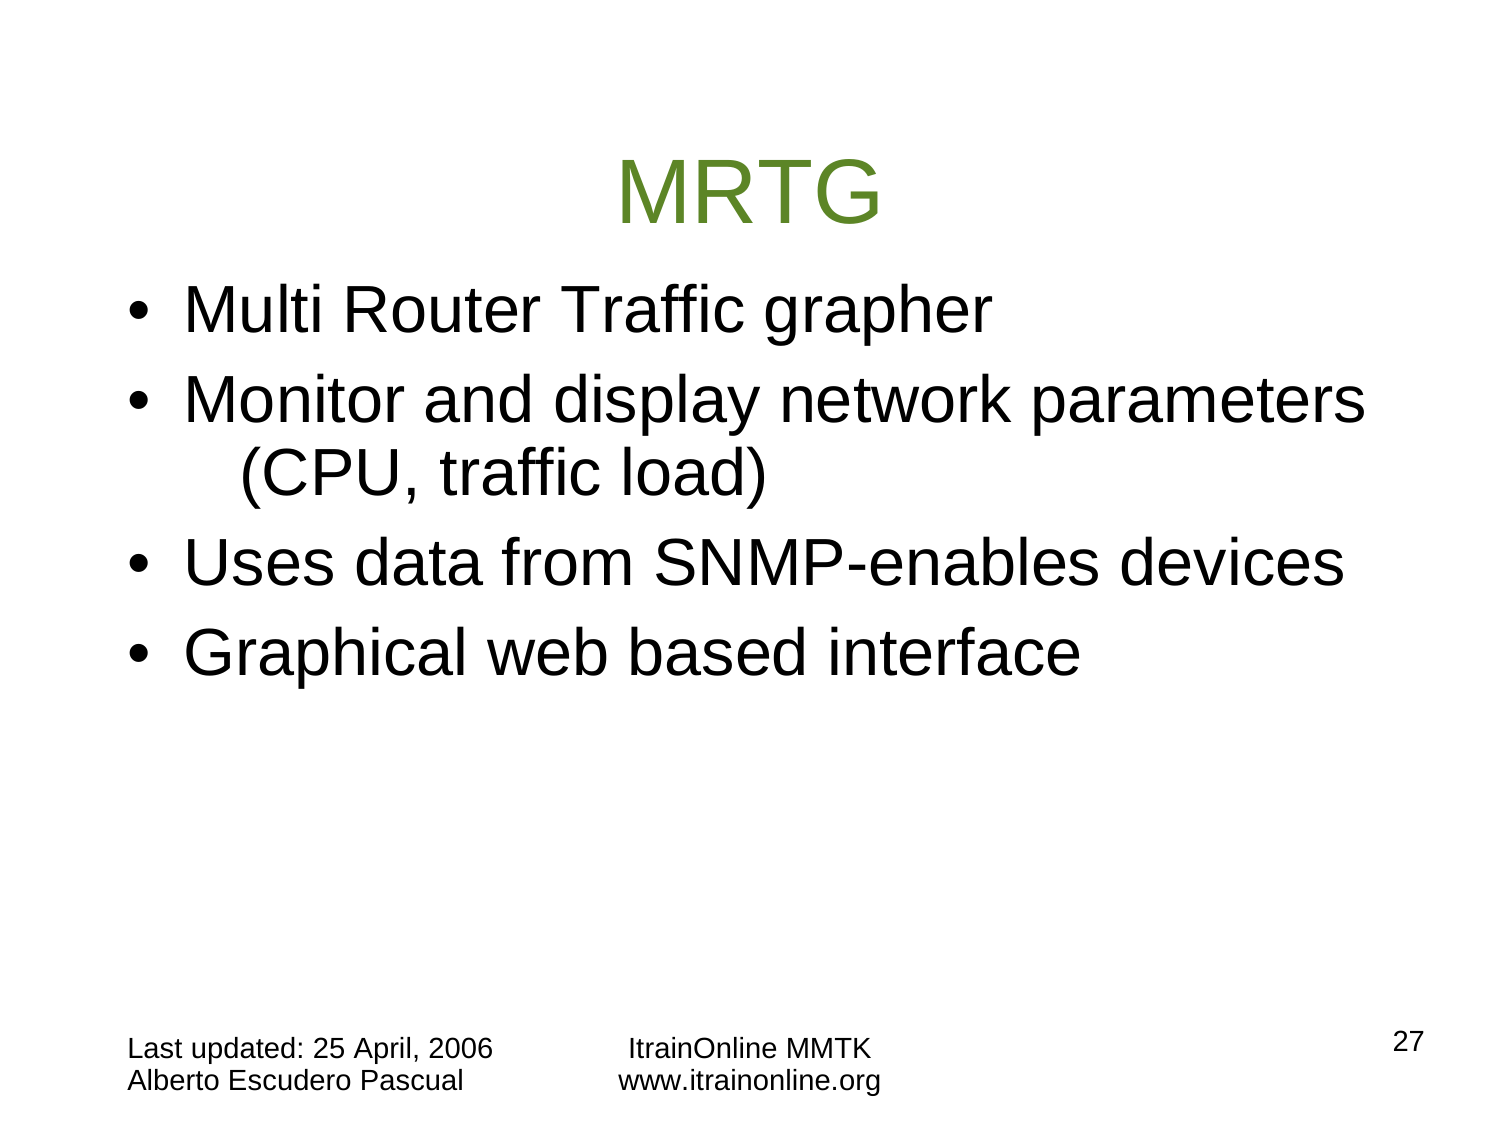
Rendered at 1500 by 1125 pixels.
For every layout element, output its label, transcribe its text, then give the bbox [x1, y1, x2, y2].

text_box Multi Router Traffic grapher Monitor and display network parameters (CPU, traffic load) Uses data from SNMP-enables devices Graphical web based interface [112, 288, 1388, 920]
text_box MRTG [112, 100, 1388, 288]
